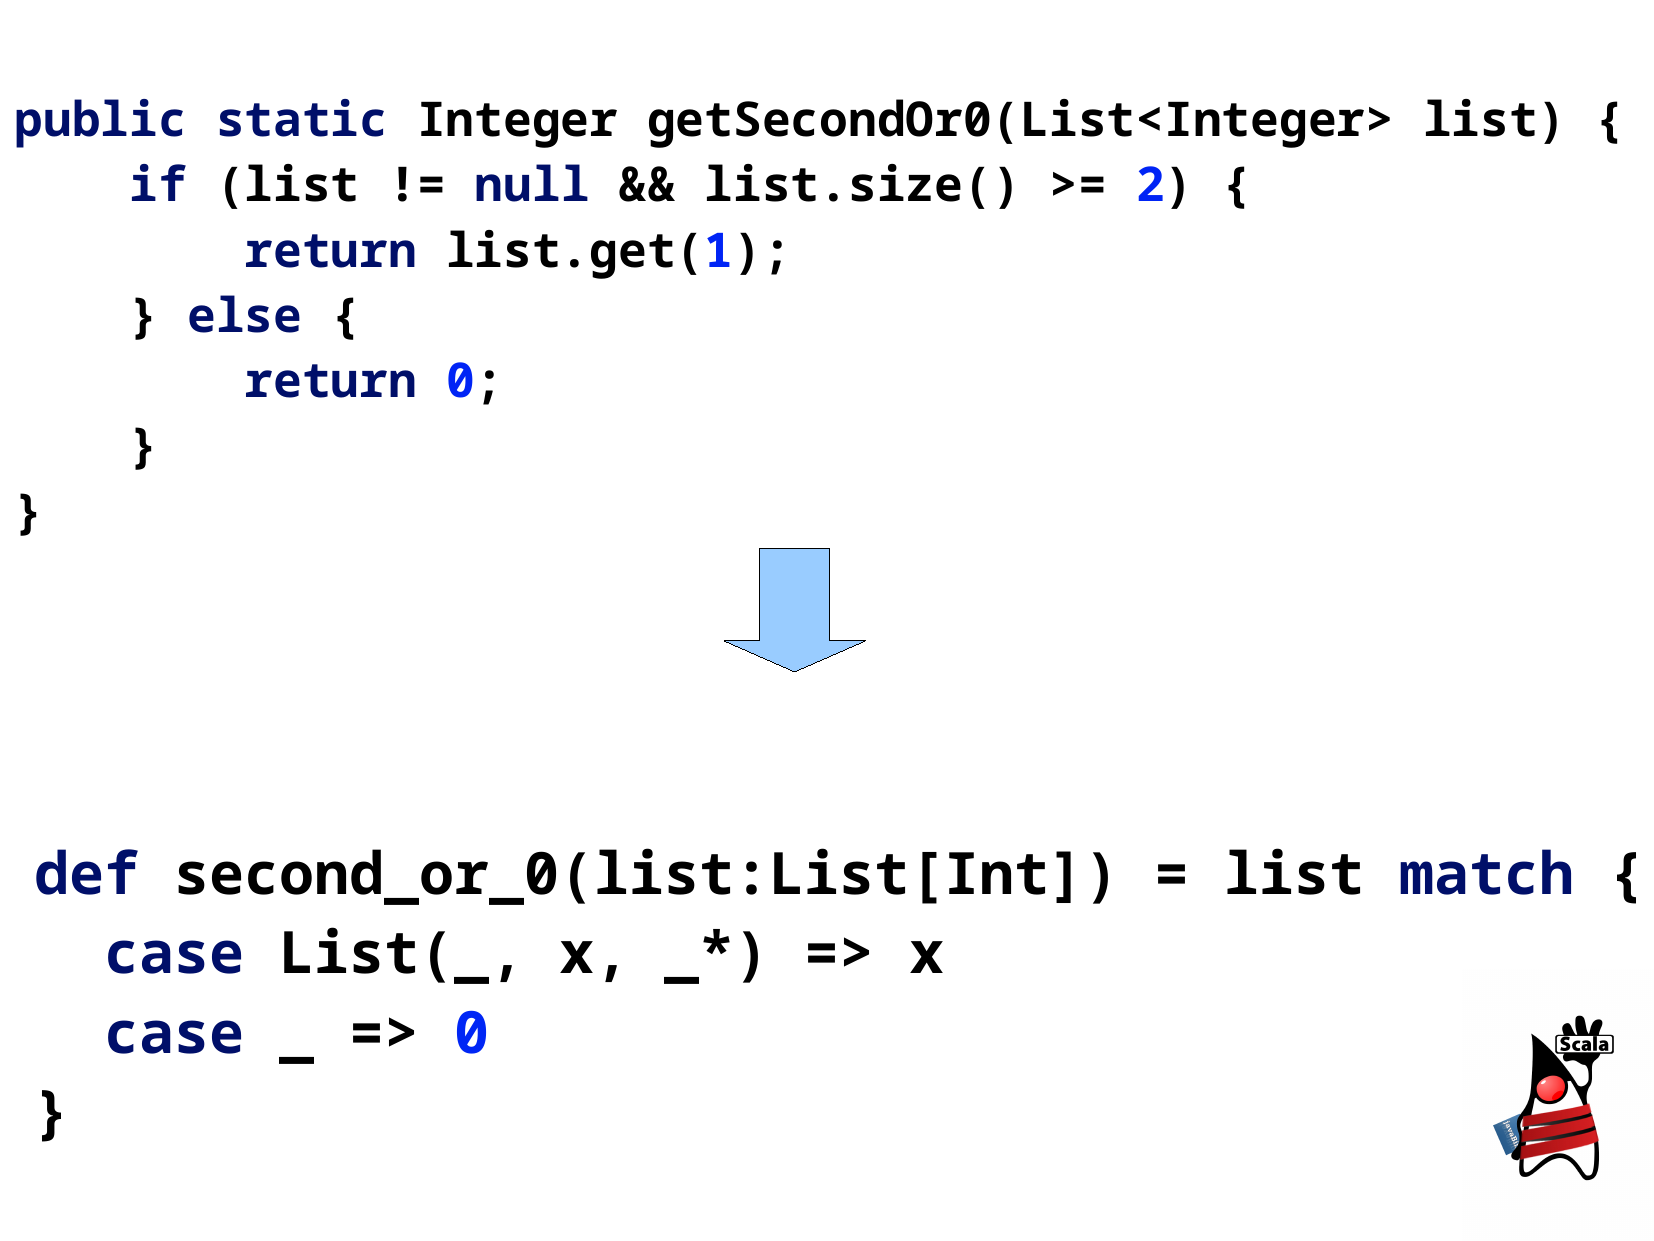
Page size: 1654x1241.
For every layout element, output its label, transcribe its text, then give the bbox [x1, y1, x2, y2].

text_box public static Integer getSecondOr0(List<Integer> list) { if (list != null && list.size() >= 2) { return list.get(1); } else { return 0; } } [0, 78, 1654, 676]
picture [1462, 1131, 1654, 1241]
text_box def second_or_0(list:List[Int]) = list match { case List(_, x, _*) => x case _ => 0 } [19, 825, 1654, 1131]
text_box [724, 548, 866, 672]
